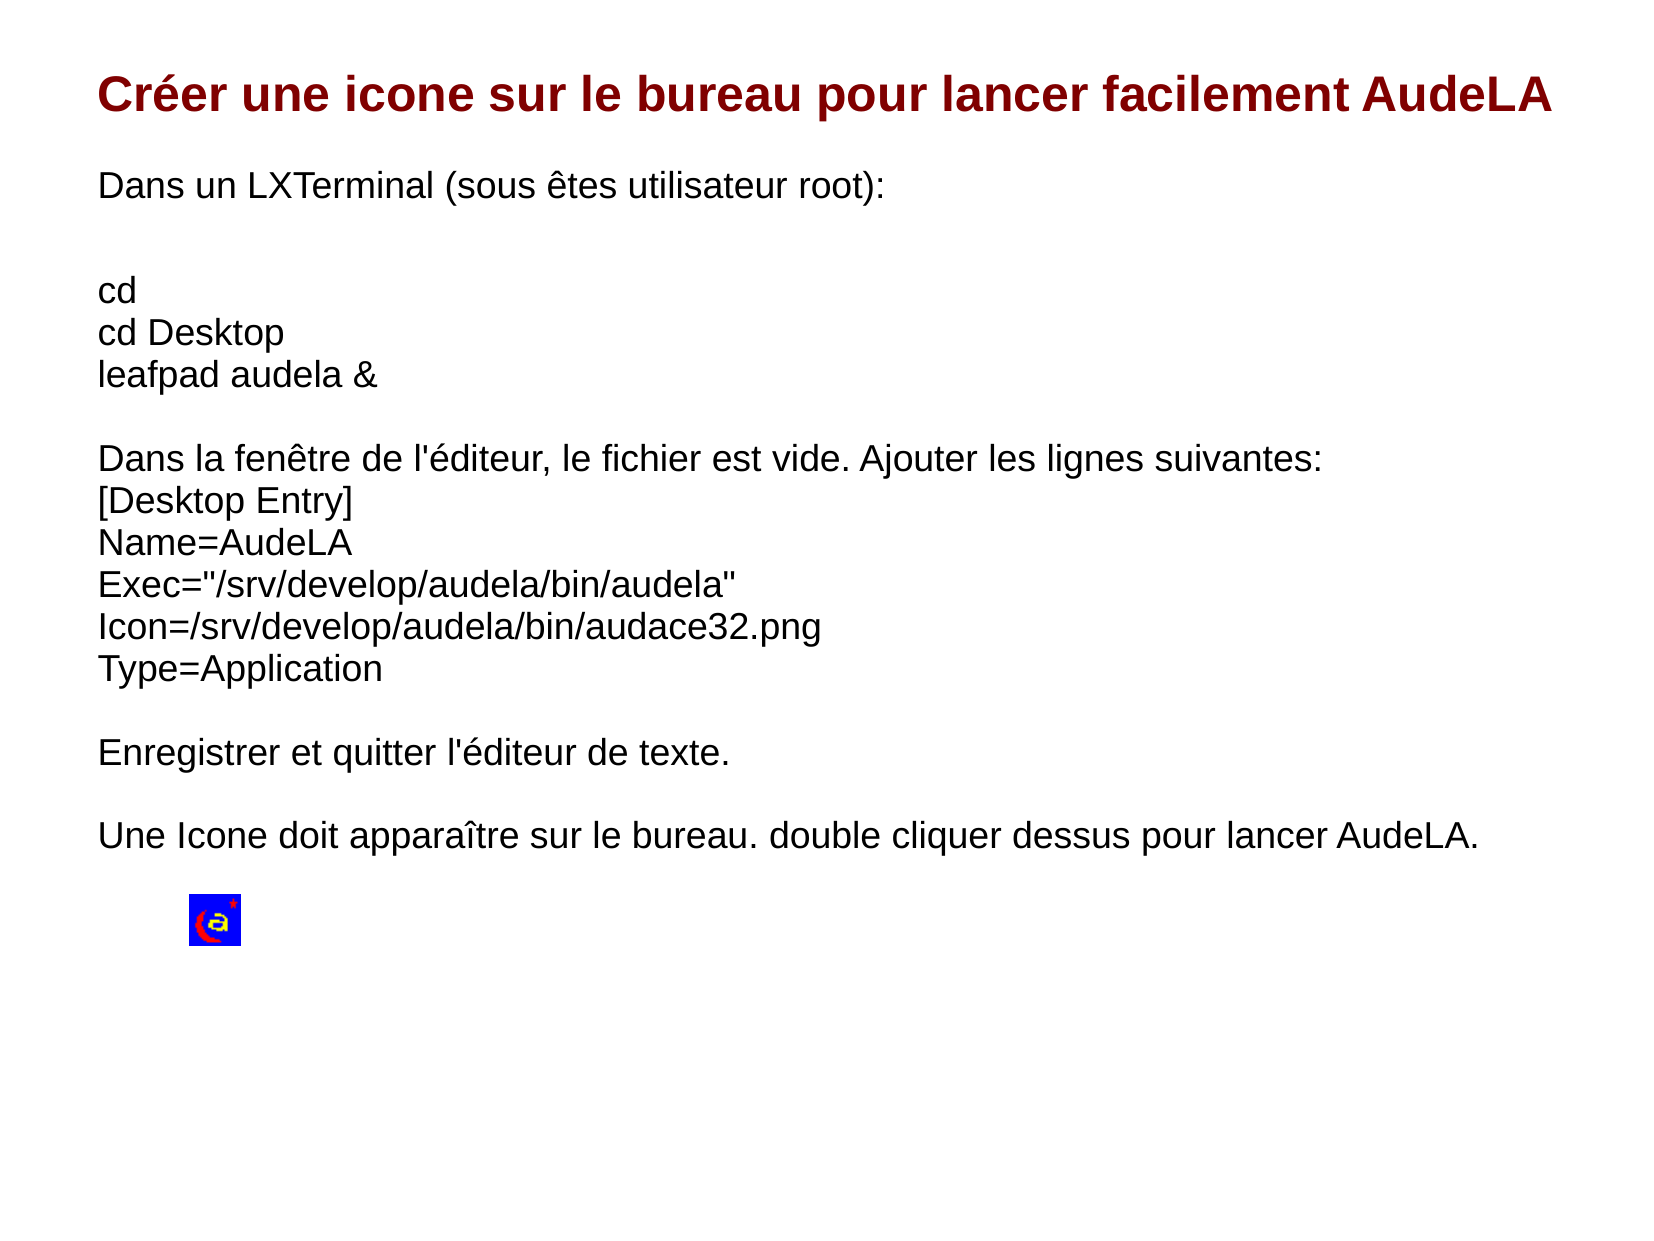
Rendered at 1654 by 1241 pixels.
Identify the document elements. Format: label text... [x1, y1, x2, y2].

picture [189, 894, 241, 946]
text_box Créer une icone sur le bureau pour lancer facilement AudeLA Dans un LXTerminal (sous êtes utilisateur root): cd cd Desktop leafpad audela & Dans la fenêtre de l'éditeur, le fichier est vide. Ajouter les lignes suivantes: [Desktop Entry] Name=AudeLA Exec="/srv/develop/audela/bin/audela" Icon=/srv/develop/audela/bin/audace32.png Type=Application Enregistrer et quitter l'éditeur de texte. Une Icone doit apparaître sur le bureau. double cliquer dessus pour lancer AudeLA. [82, 59, 1570, 909]
